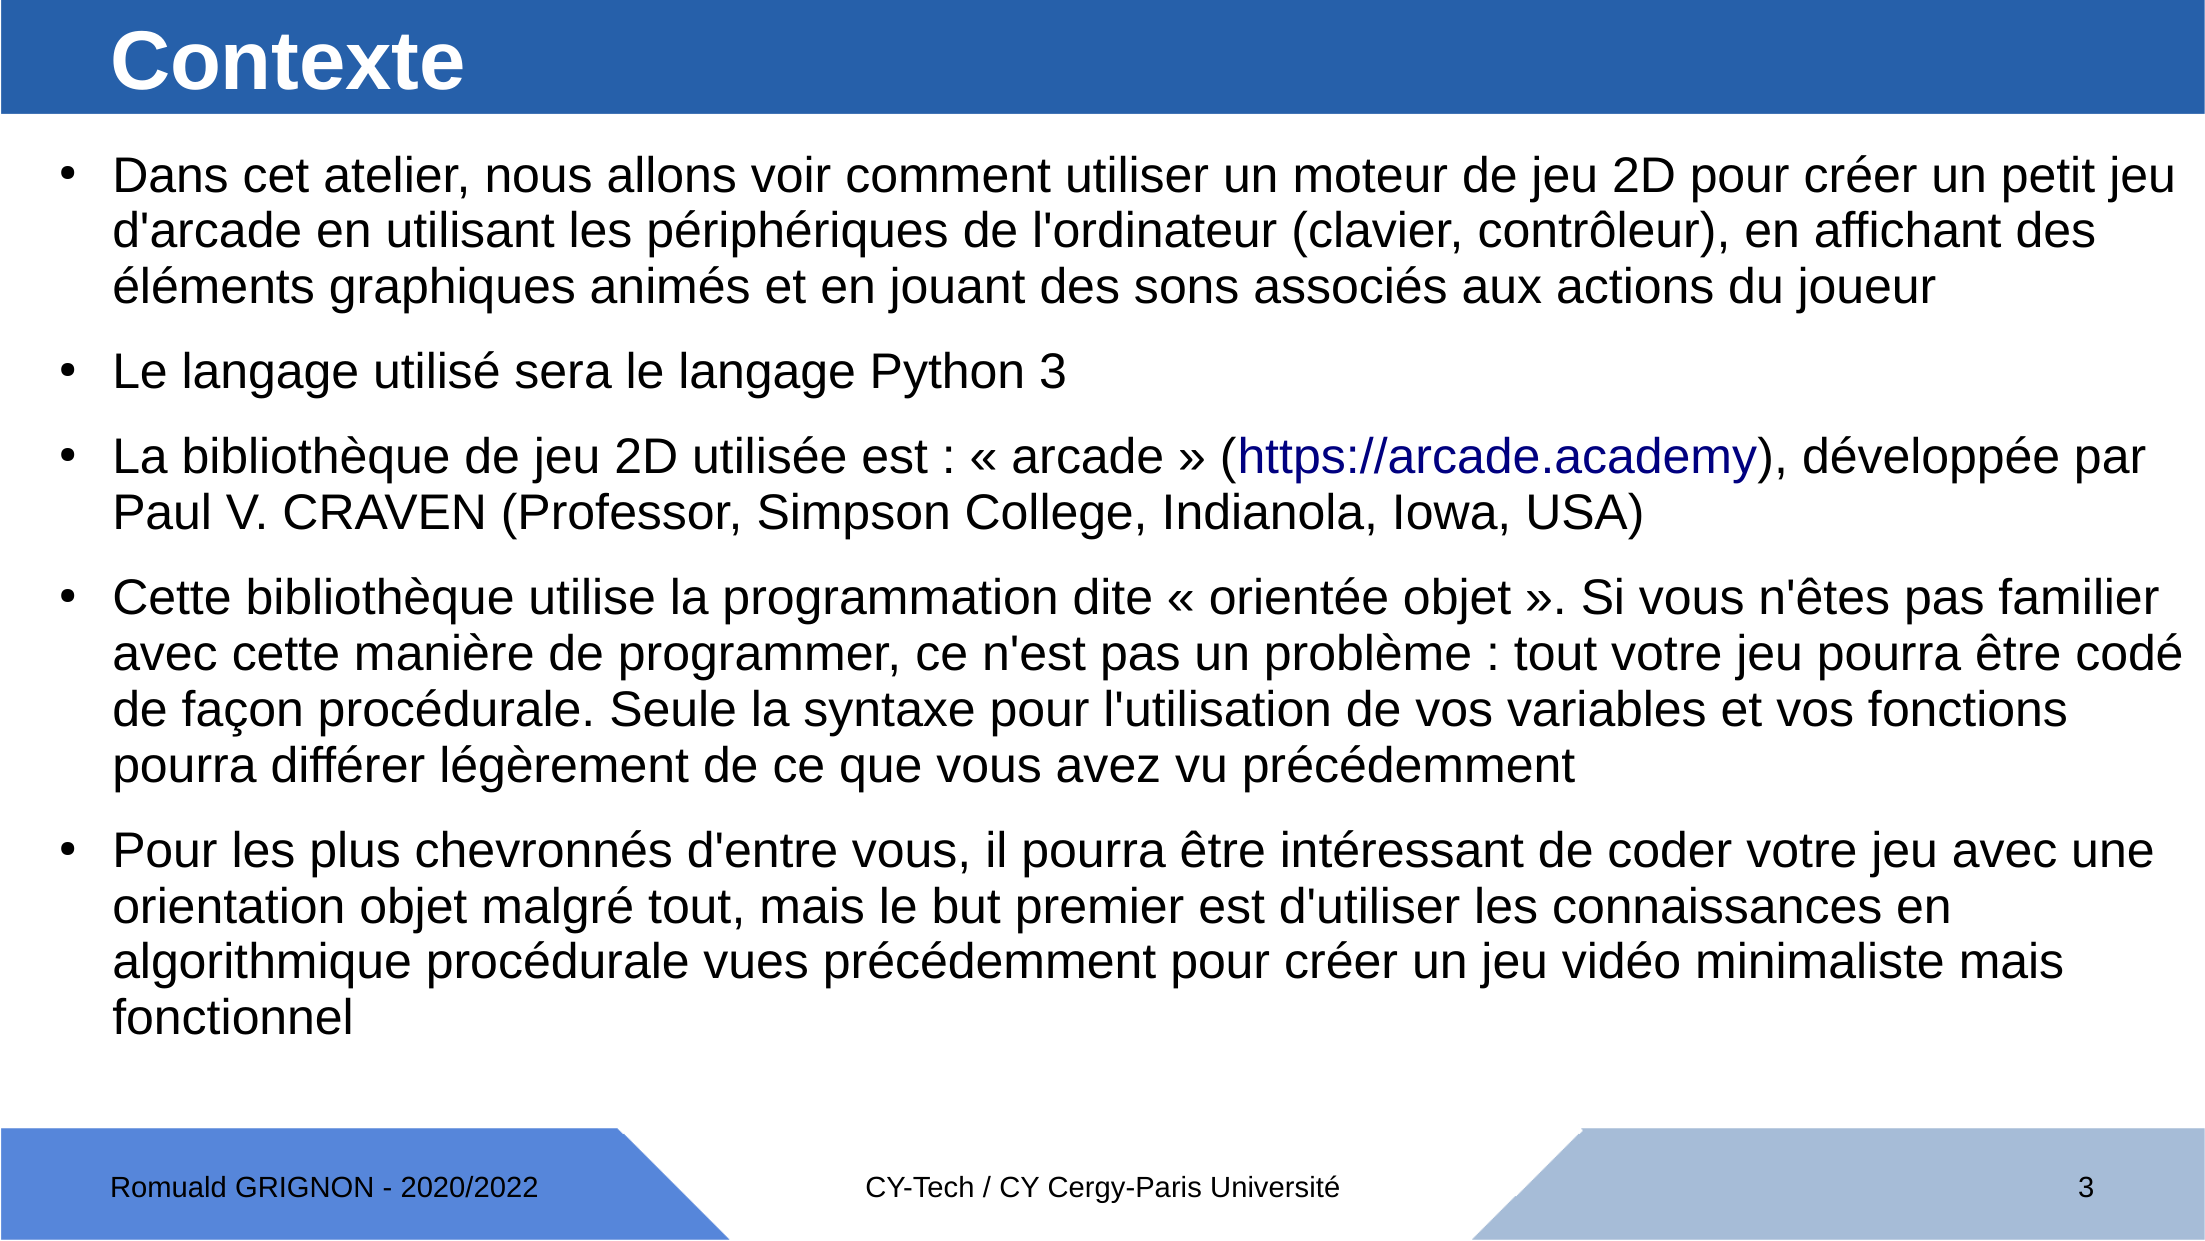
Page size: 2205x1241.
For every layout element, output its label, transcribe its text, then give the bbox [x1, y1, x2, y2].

title Contexte [110, 49, 2095, 217]
picture [0, 0, 2205, 1241]
list Dans cet atelier, nous allons voir comment utiliser un moteur de jeu 2D pour créer un petit jeu d'arcade en utilisant les périphériques de l'ordinateur (clavier, contrôleur), en affichant des éléments graphiques animés et en jouant des sons associés aux actions du joueur Le langage utilisé sera le langage Python 3 La bibliothèque de jeu 2D utilisée est : « arcade » (https://arcade.academy), développée par Paul V. CRAVEN (Professor, Simpson College, Indianola, Iowa, USA) Cette bibliothèque utilise la programmation dite « orientée objet ». Si vous n'êtes pas familier avec cette manière de programmer, ce n'est pas un problème : tout votre jeu pourra être codé de façon procédurale. Seule la syntaxe pour l'utilisation de vos variables et vos fonctions pourra différer légèrement de ce que vous avez vu précédemment Pour les plus chevronnés d'entre vous, il pourra être intéressant de coder votre jeu avec une orientation objet malgré tout, mais le but premier est d'utiliser les connaissances en algorithmique procédurale vues précédemment pour créer un jeu vidéo minimaliste mais fonctionnel [41, 217, 2191, 1087]
